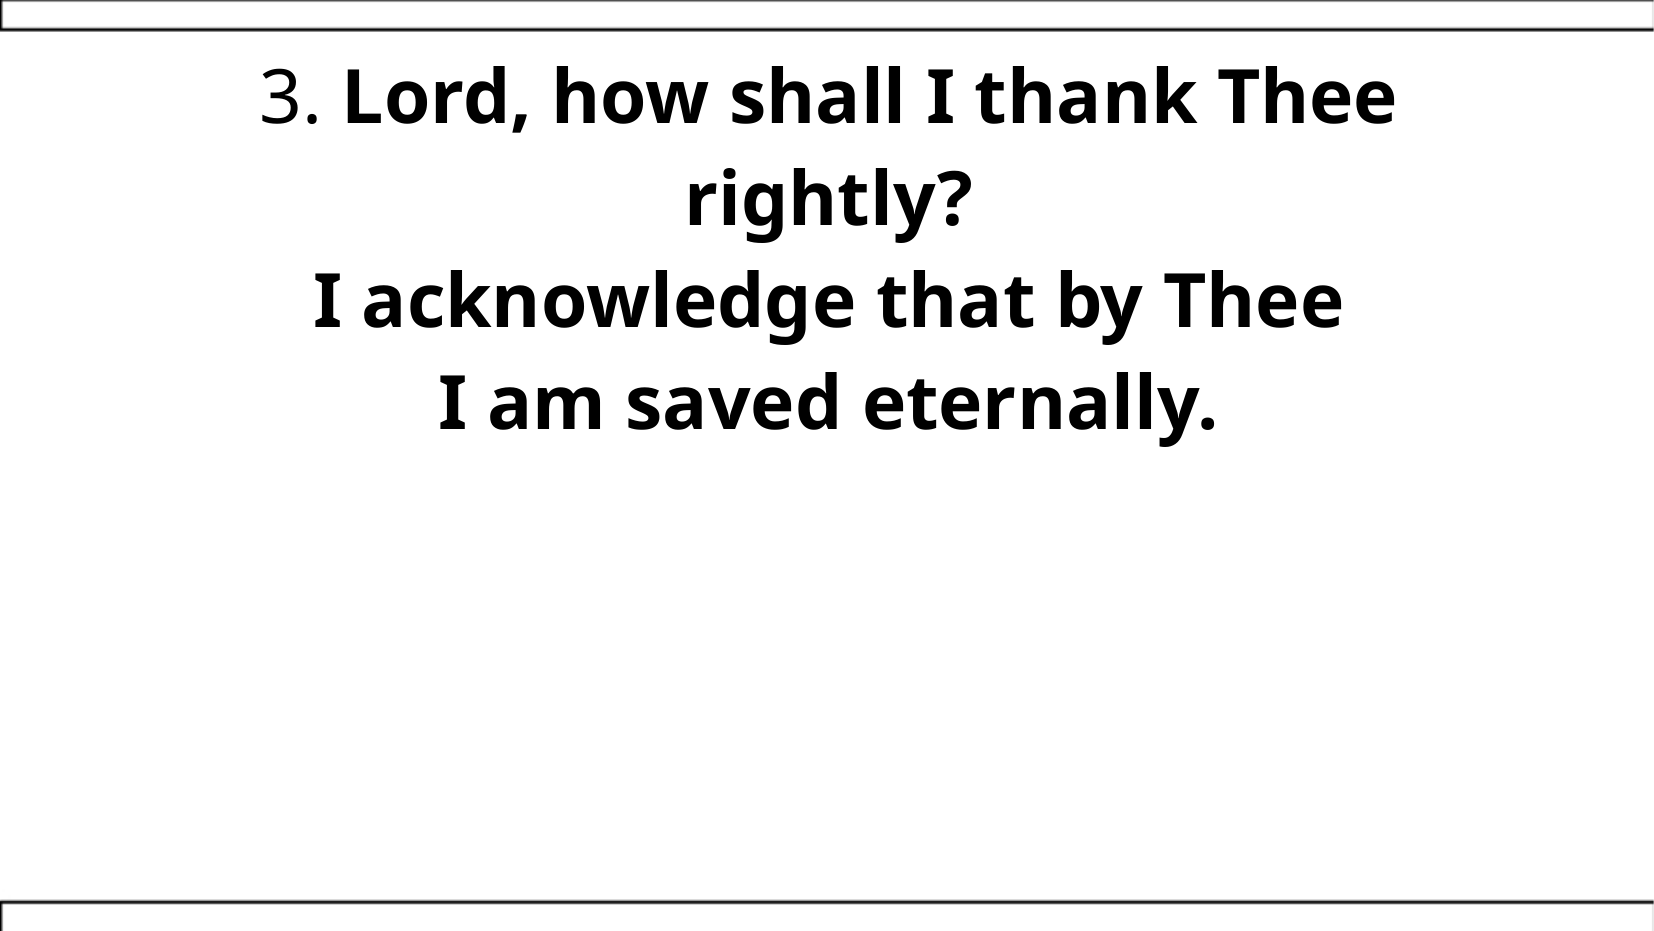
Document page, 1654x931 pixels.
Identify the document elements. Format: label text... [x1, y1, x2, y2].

picture [0, 0, 1654, 931]
text_box 3. Lord, how shall I thank Thee rightly? I acknowledge that by Thee I am saved eternally. [124, 35, 1535, 350]
